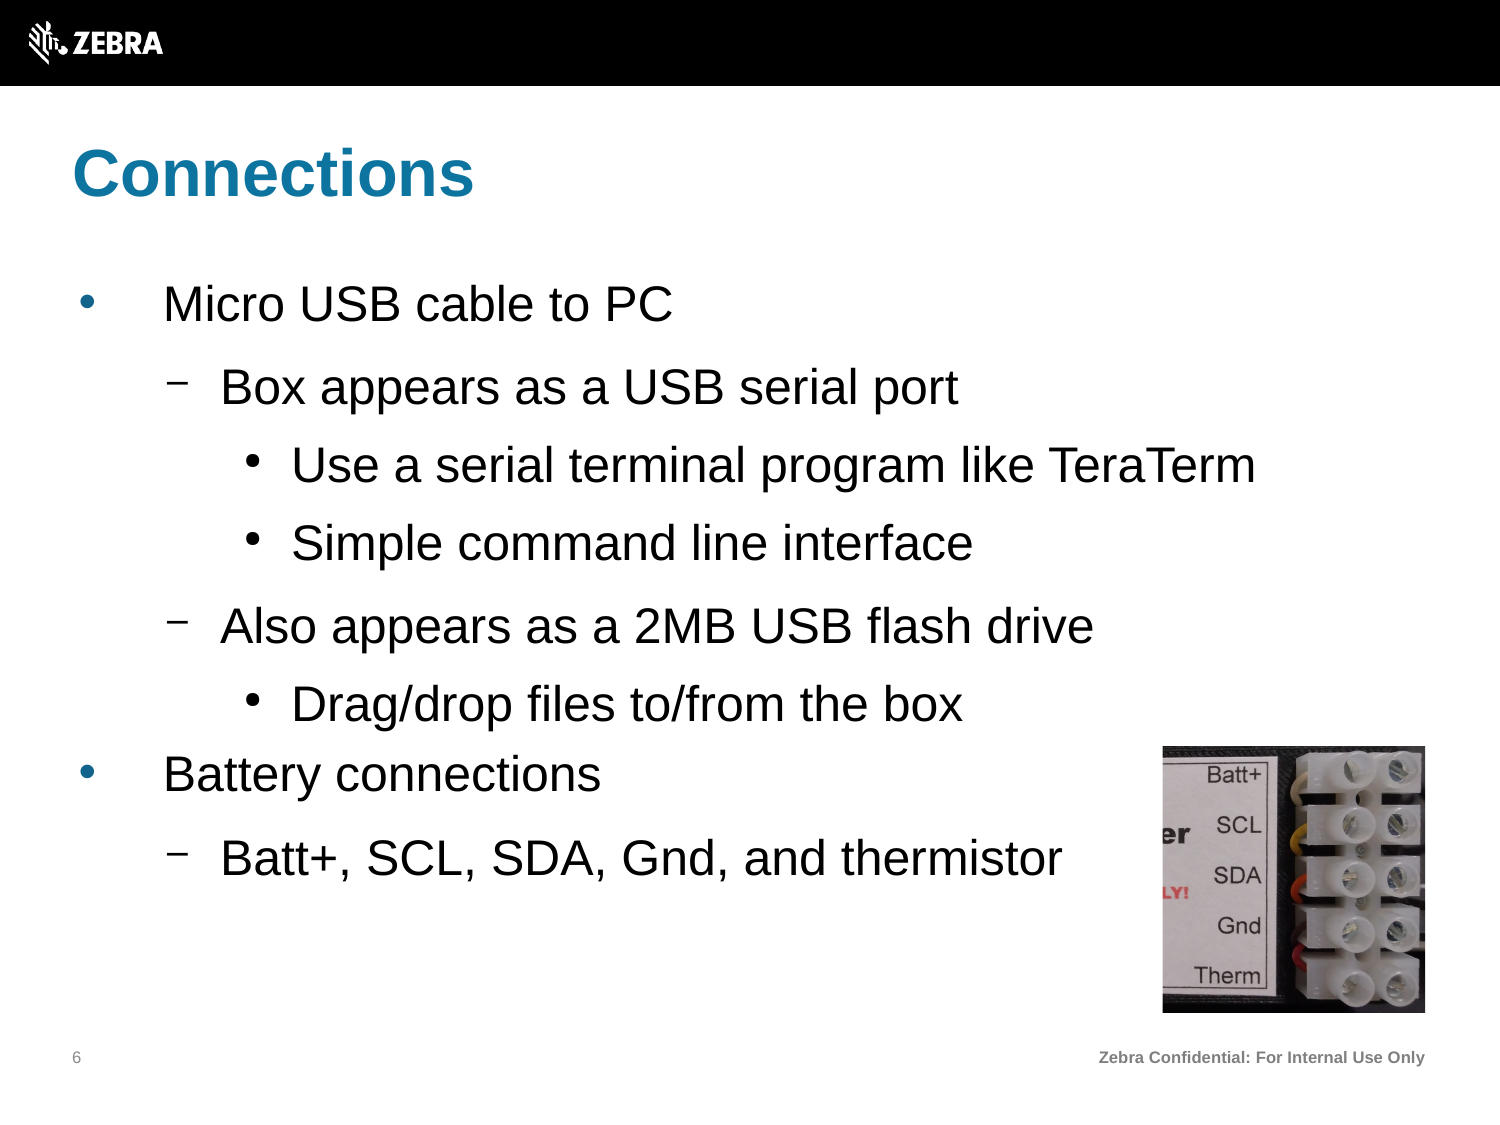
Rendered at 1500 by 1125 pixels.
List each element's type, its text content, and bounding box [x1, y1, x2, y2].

picture [29, 21, 163, 65]
picture [1162, 746, 1426, 1013]
footer Zebra Confidential: For Internal Use Only [965, 1026, 1441, 1087]
title Connections [56, 121, 1430, 217]
slide_number <number> [56, 1026, 407, 1087]
list Micro USB cable to PC Box appears as a USB serial port Use a serial terminal program like TeraTerm Simple command line interface Also appears as a 2MB USB flash drive Drag/drop files to/from the box Battery connections Batt+, SCL, SDA, Gnd, and thermistor [63, 263, 1426, 980]
